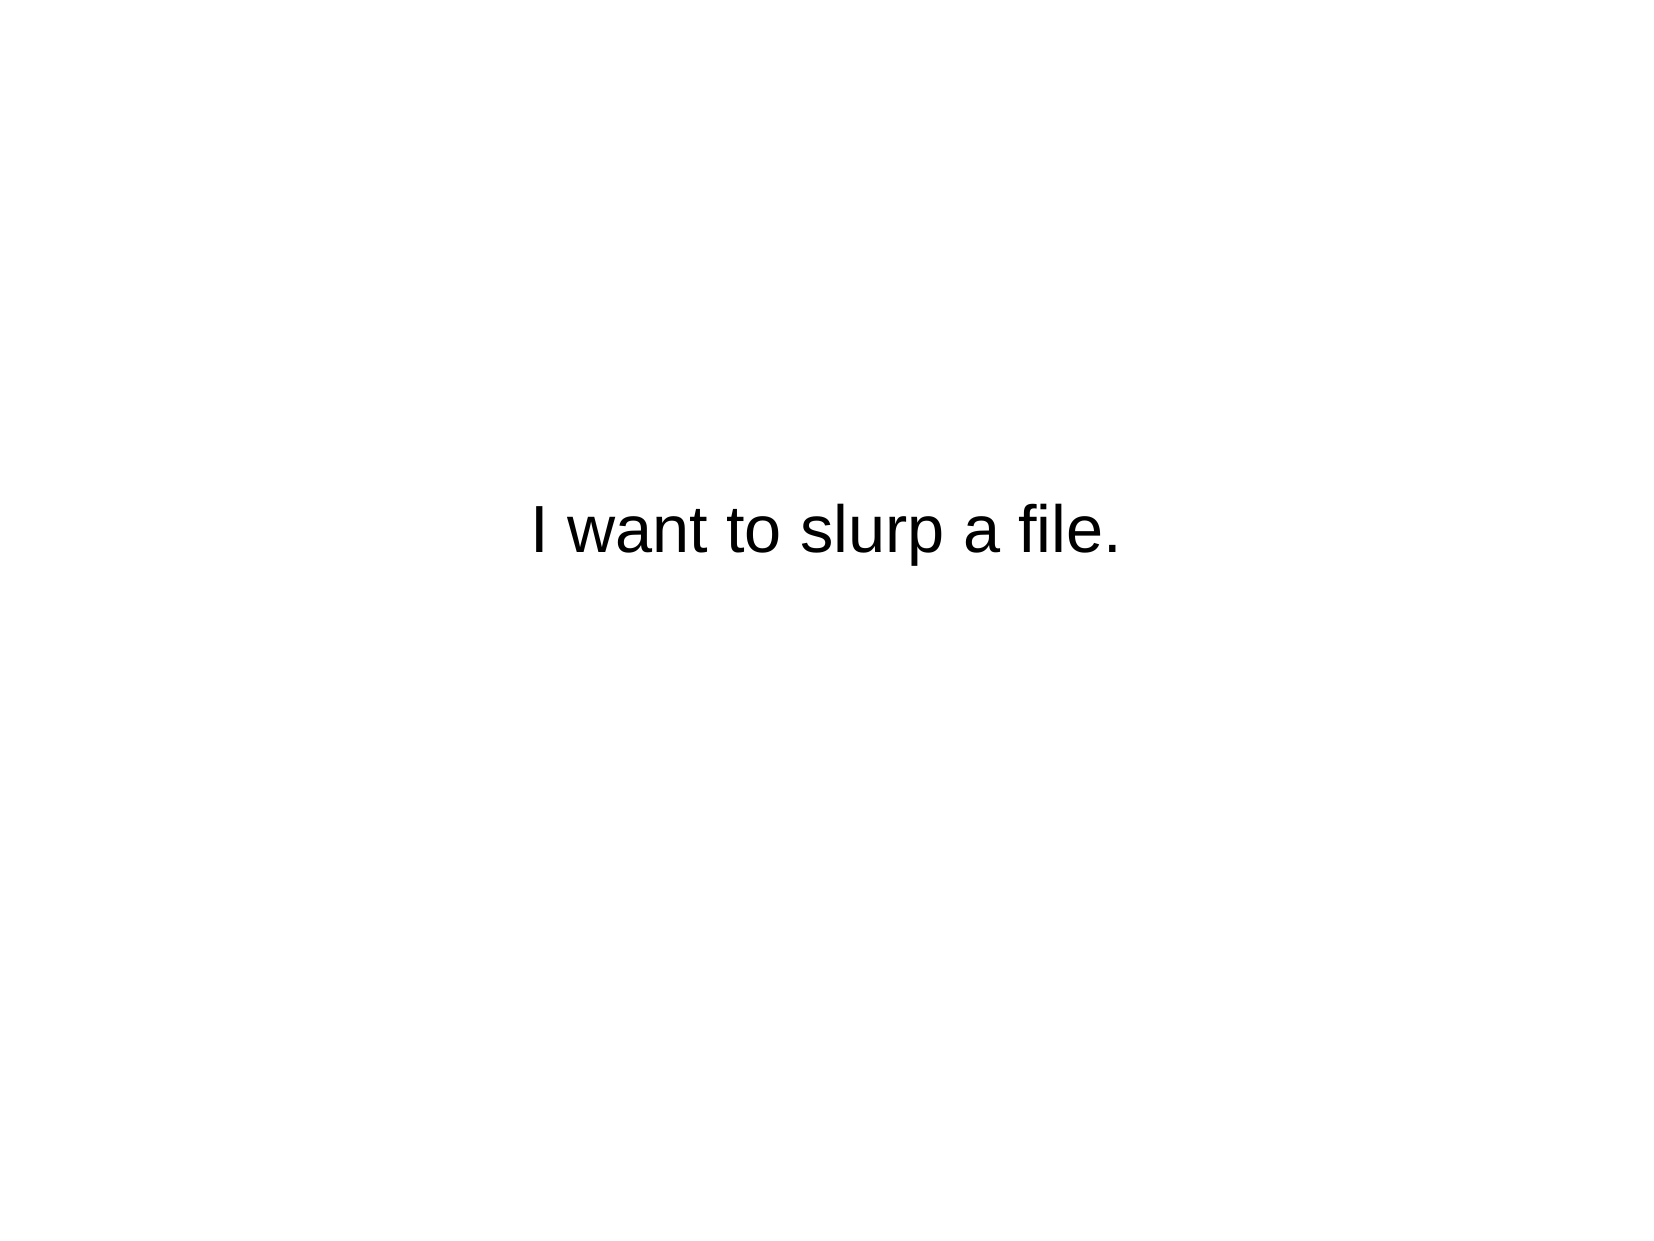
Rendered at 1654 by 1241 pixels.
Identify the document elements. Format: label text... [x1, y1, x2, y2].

subtitle I want to slurp a file. [82, 49, 1571, 1010]
